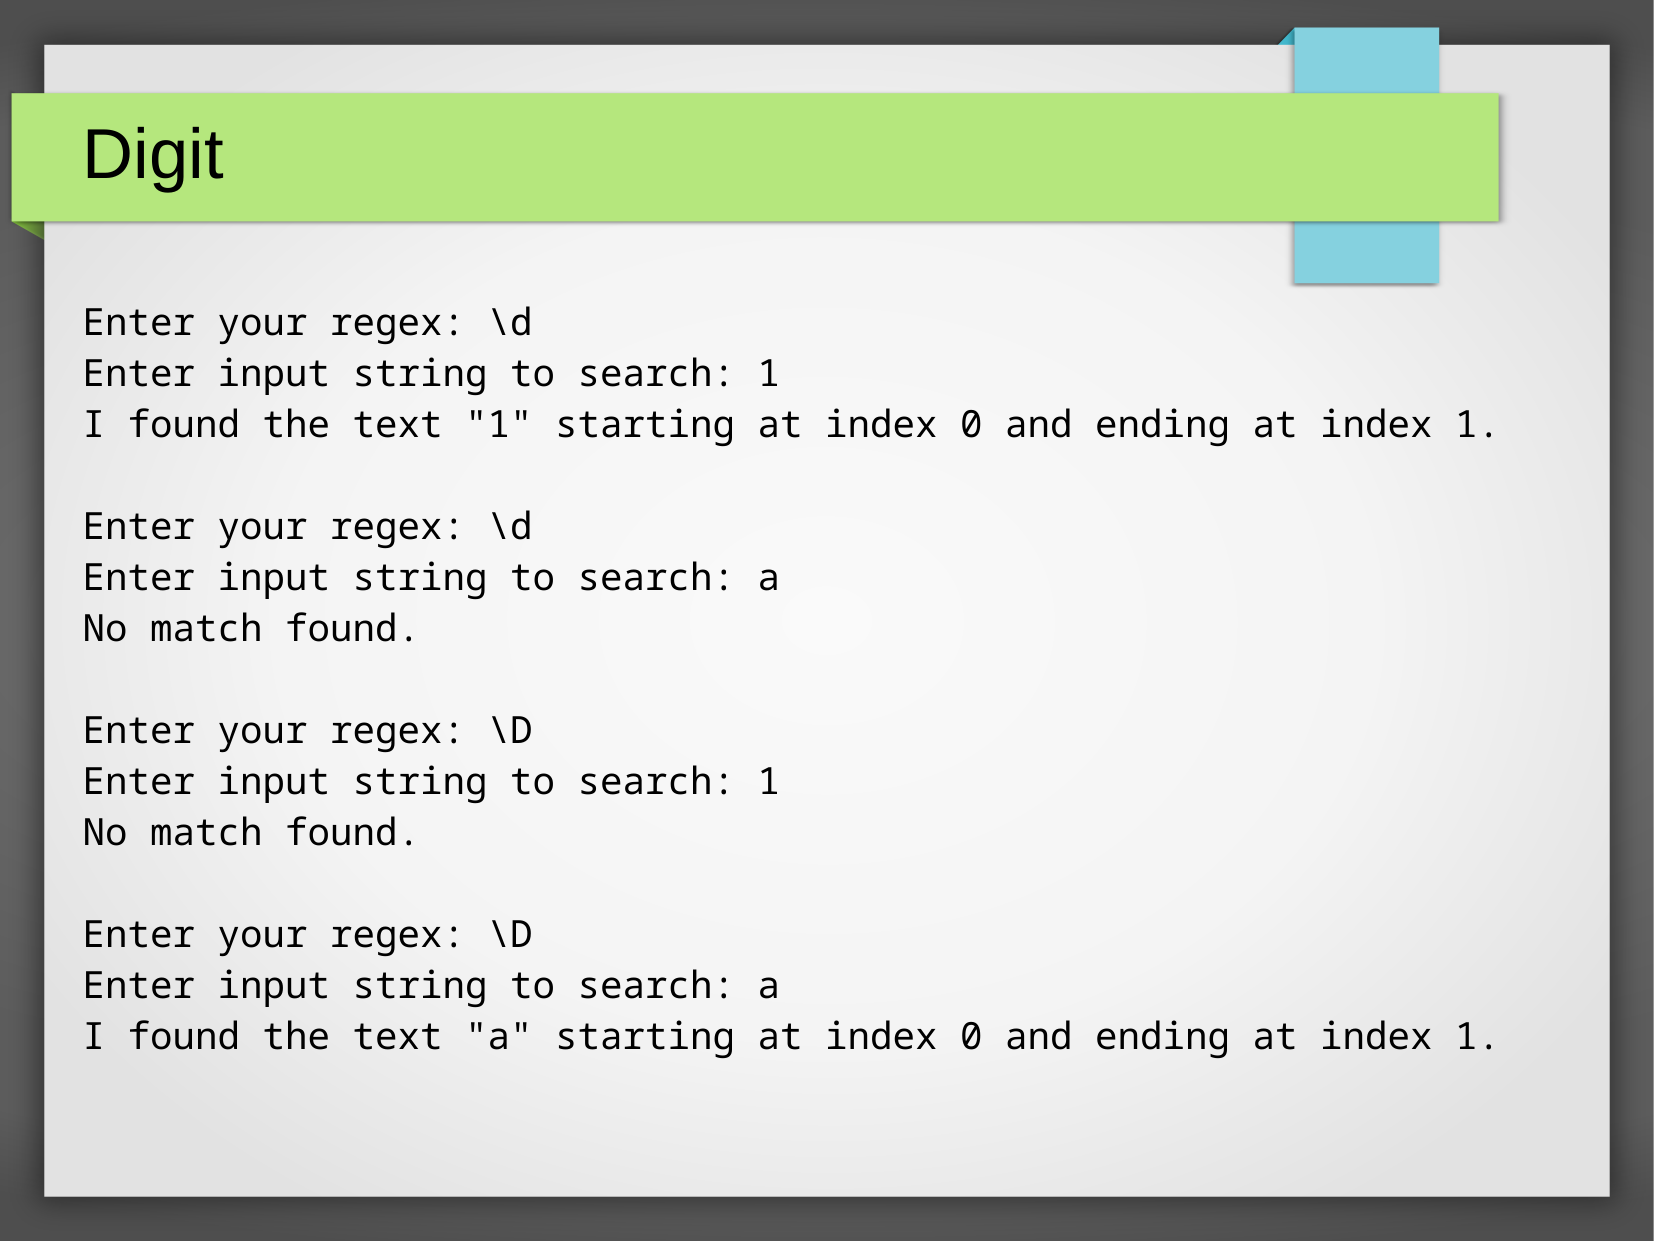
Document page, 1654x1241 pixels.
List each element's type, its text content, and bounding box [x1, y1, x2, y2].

title Digit [82, 94, 1264, 213]
list Enter your regex: \d Enter input string to search: 1 I found the text "1" starting at index 0 and ending at index 1. Enter your regex: \d Enter input string to search: a No match found. Enter your regex: \D Enter input string to search: 1 No match found. Enter your regex: \D Enter input string to search: a I found the text "a" starting at index 0 and ending at index 1. [82, 295, 1571, 1015]
picture [0, 0, 1654, 1241]
